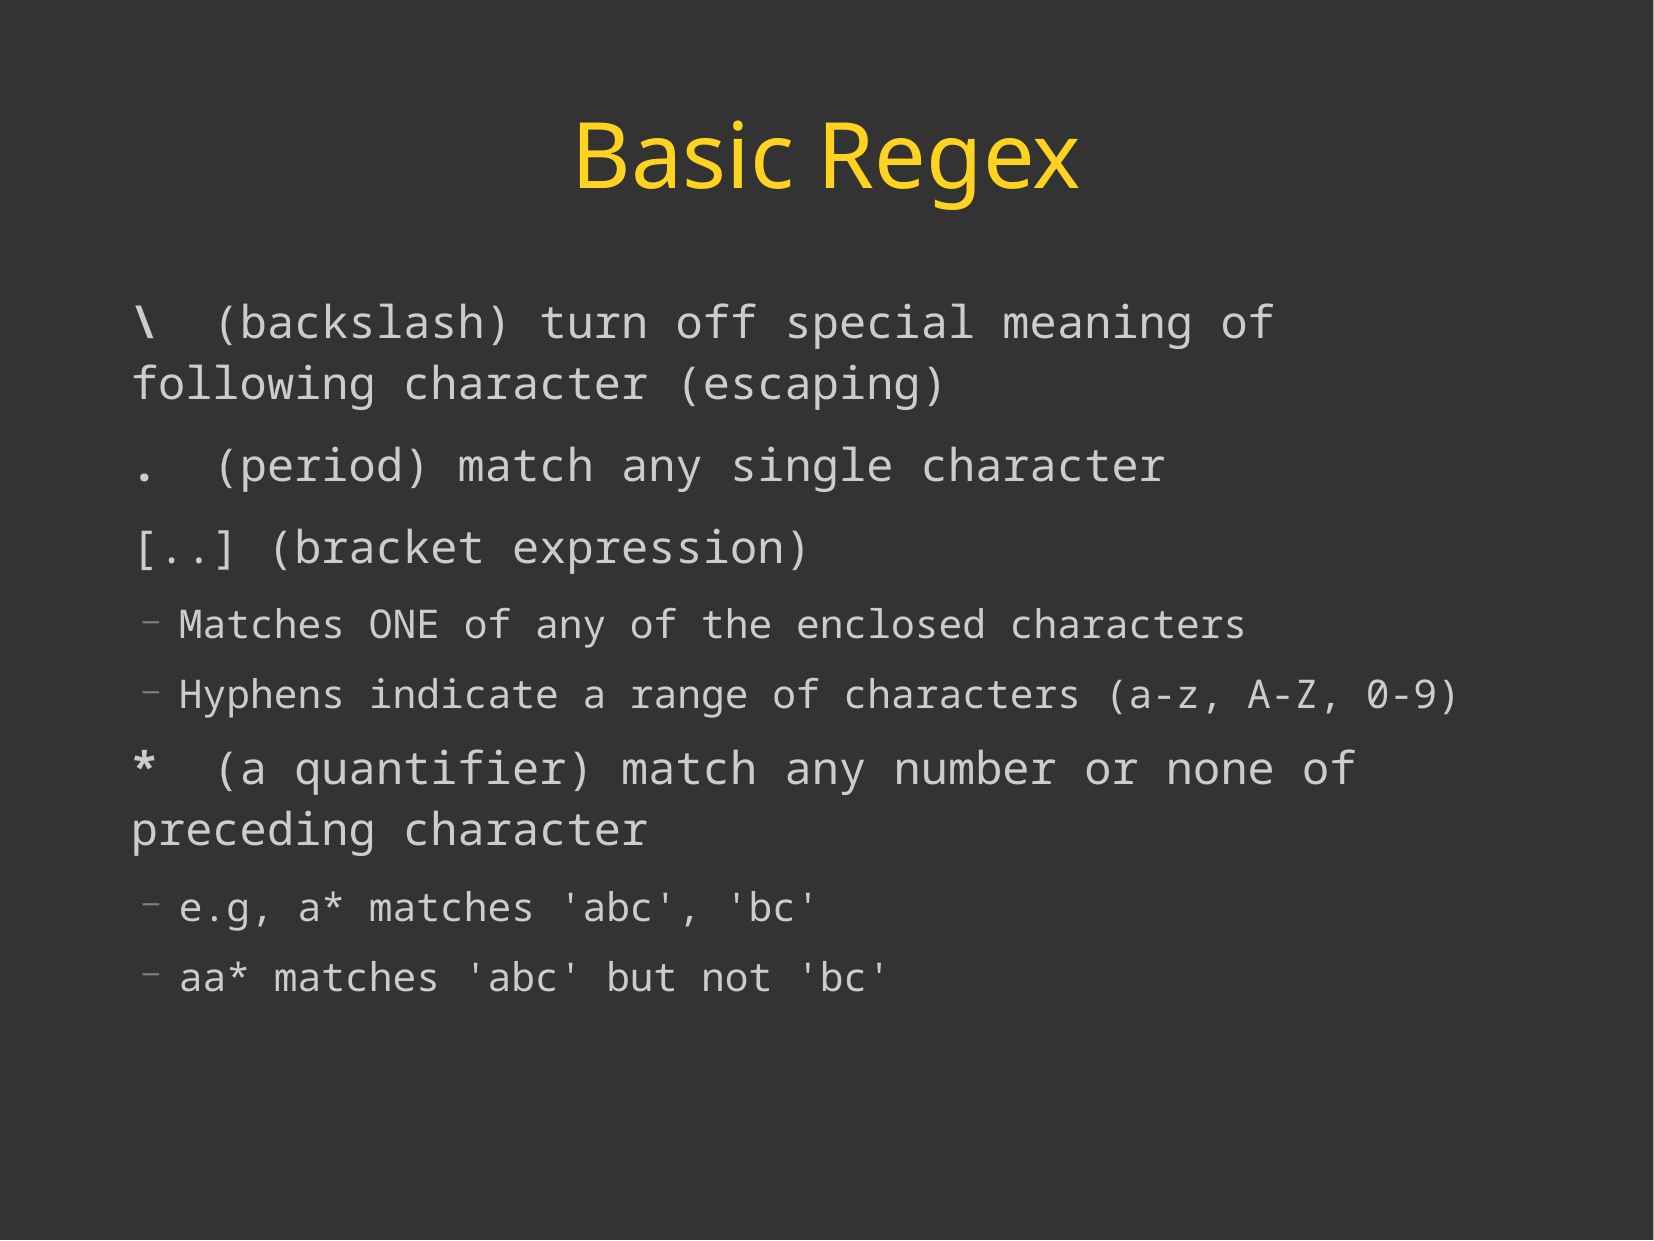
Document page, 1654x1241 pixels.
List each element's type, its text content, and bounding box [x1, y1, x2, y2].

title Basic Regex [82, 49, 1571, 257]
list \ (backslash) turn off special meaning of following character (escaping) . (period) match any single character [..] (bracket expression) Matches ONE of any of the enclosed characters Hyphens indicate a range of characters (a-z, A-Z, 0-9) * (a quantifier) match any number or none of preceding character e.g, a* matches 'abc', 'bc' aa* matches 'abc' but not 'bc' [82, 290, 1538, 1010]
